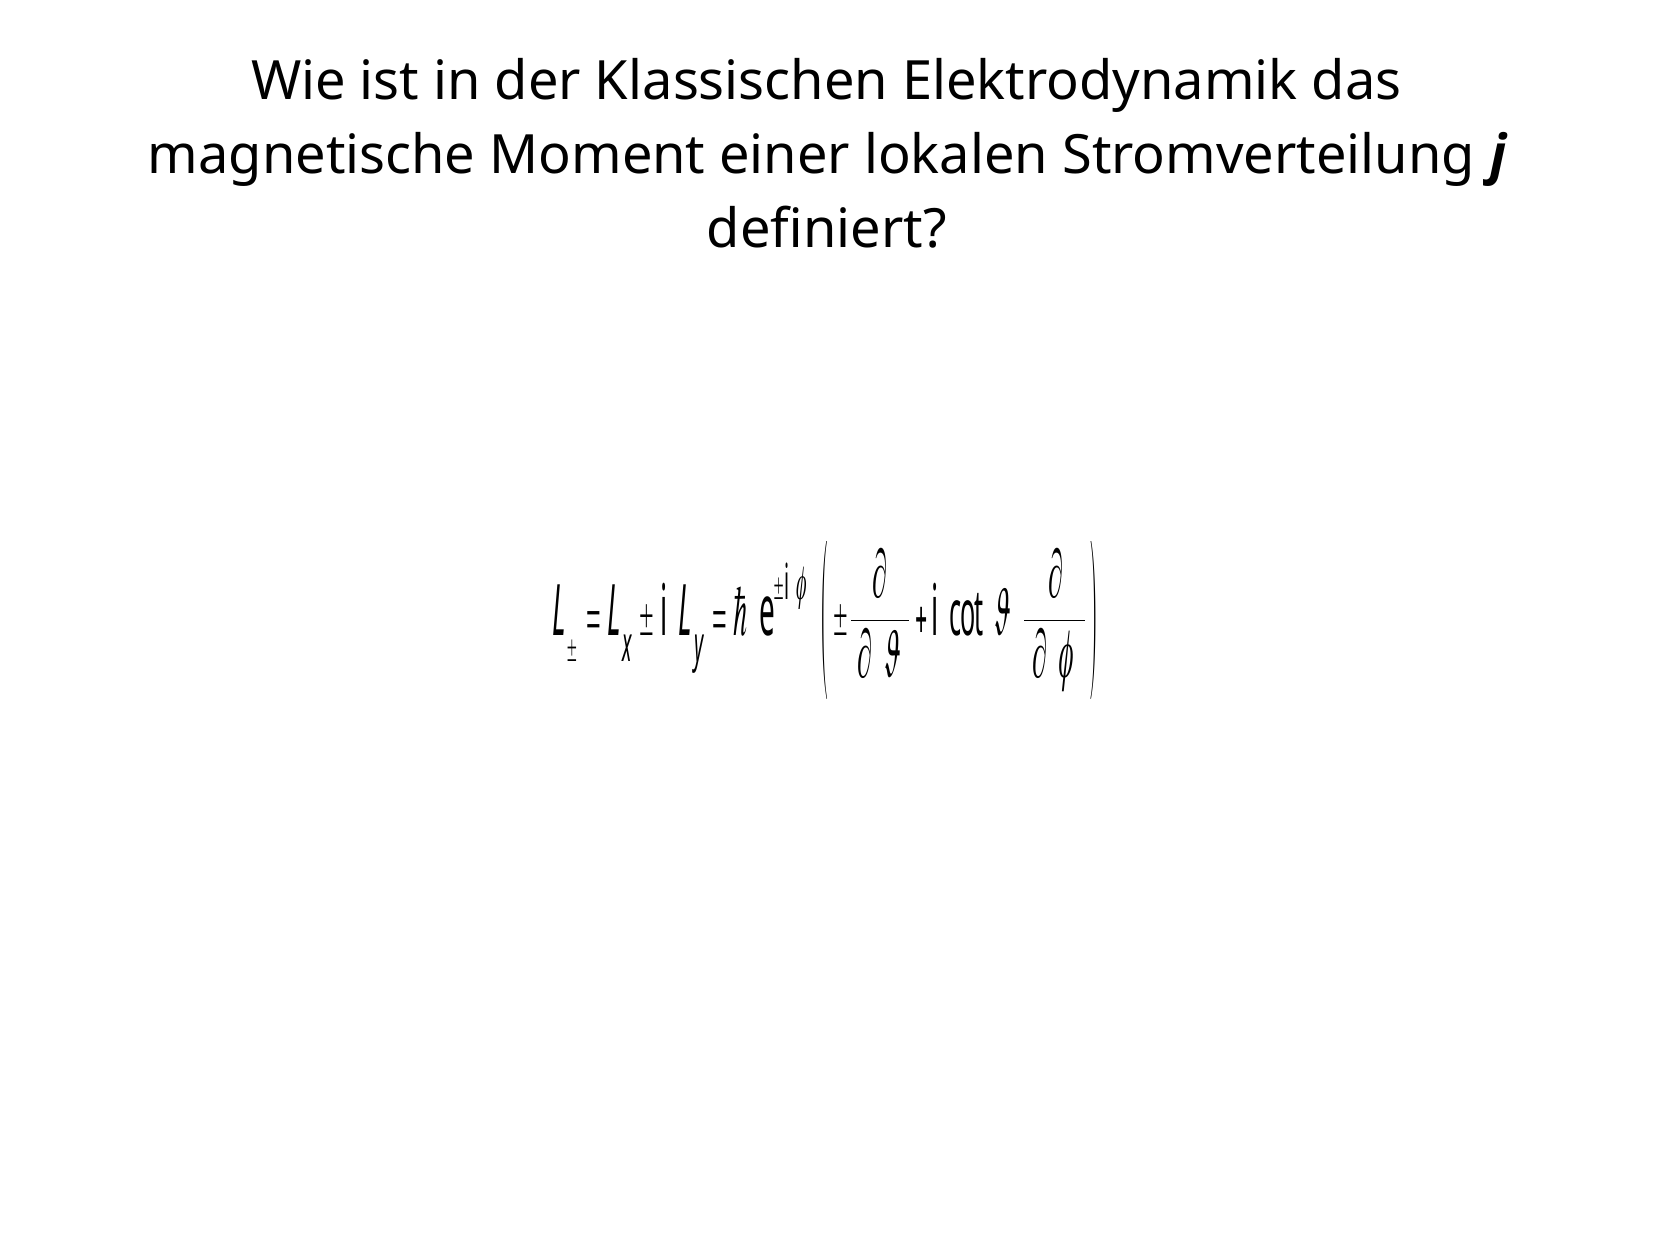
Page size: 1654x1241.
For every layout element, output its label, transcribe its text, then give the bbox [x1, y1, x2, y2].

chart [549, 541, 1104, 699]
title Wie ist in der Klassischen Elektrodynamik das magnetische Moment einer lokalen Stromverteilung j definiert? [82, 49, 1571, 257]
